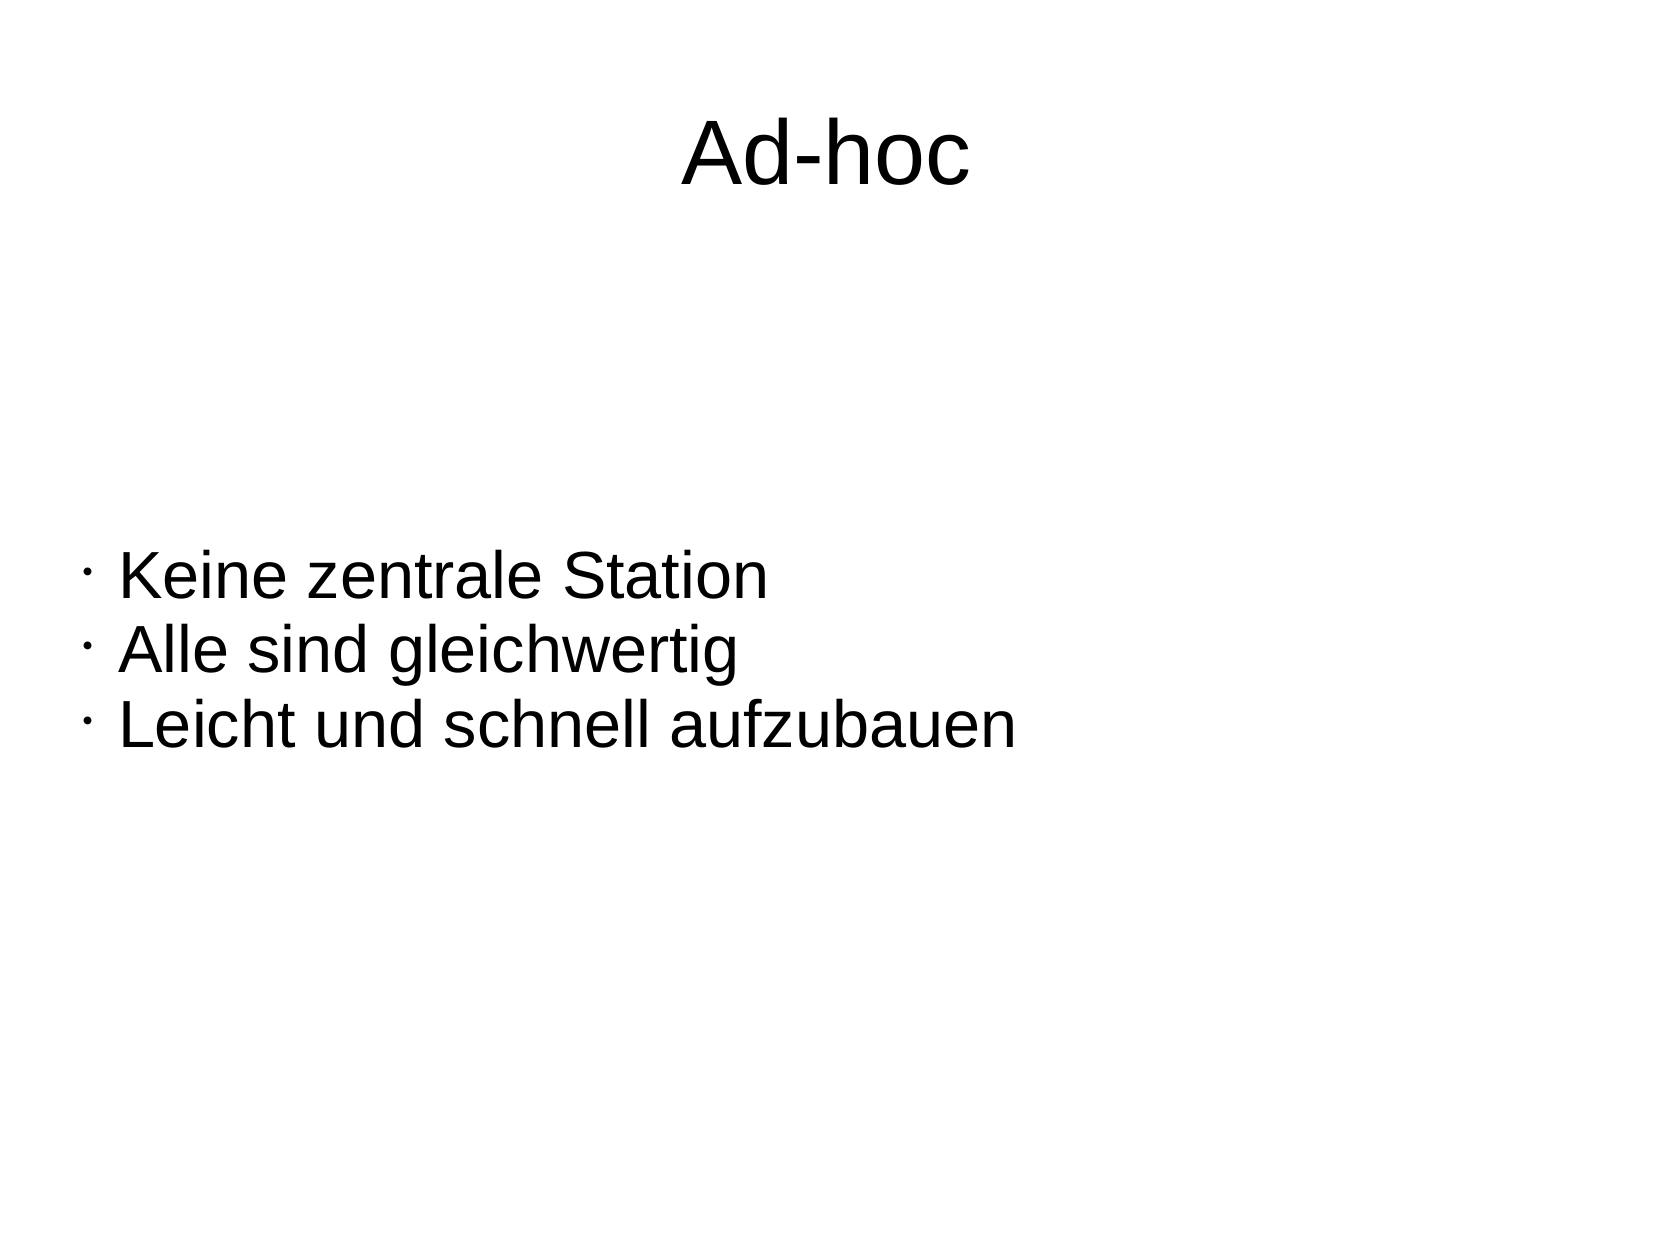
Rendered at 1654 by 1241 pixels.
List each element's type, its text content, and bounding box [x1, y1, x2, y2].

title Ad-hoc [82, 49, 1571, 257]
subtitle Keine zentrale Station Alle sind gleichwertig Leicht und schnell aufzubauen [82, 290, 1571, 1010]
